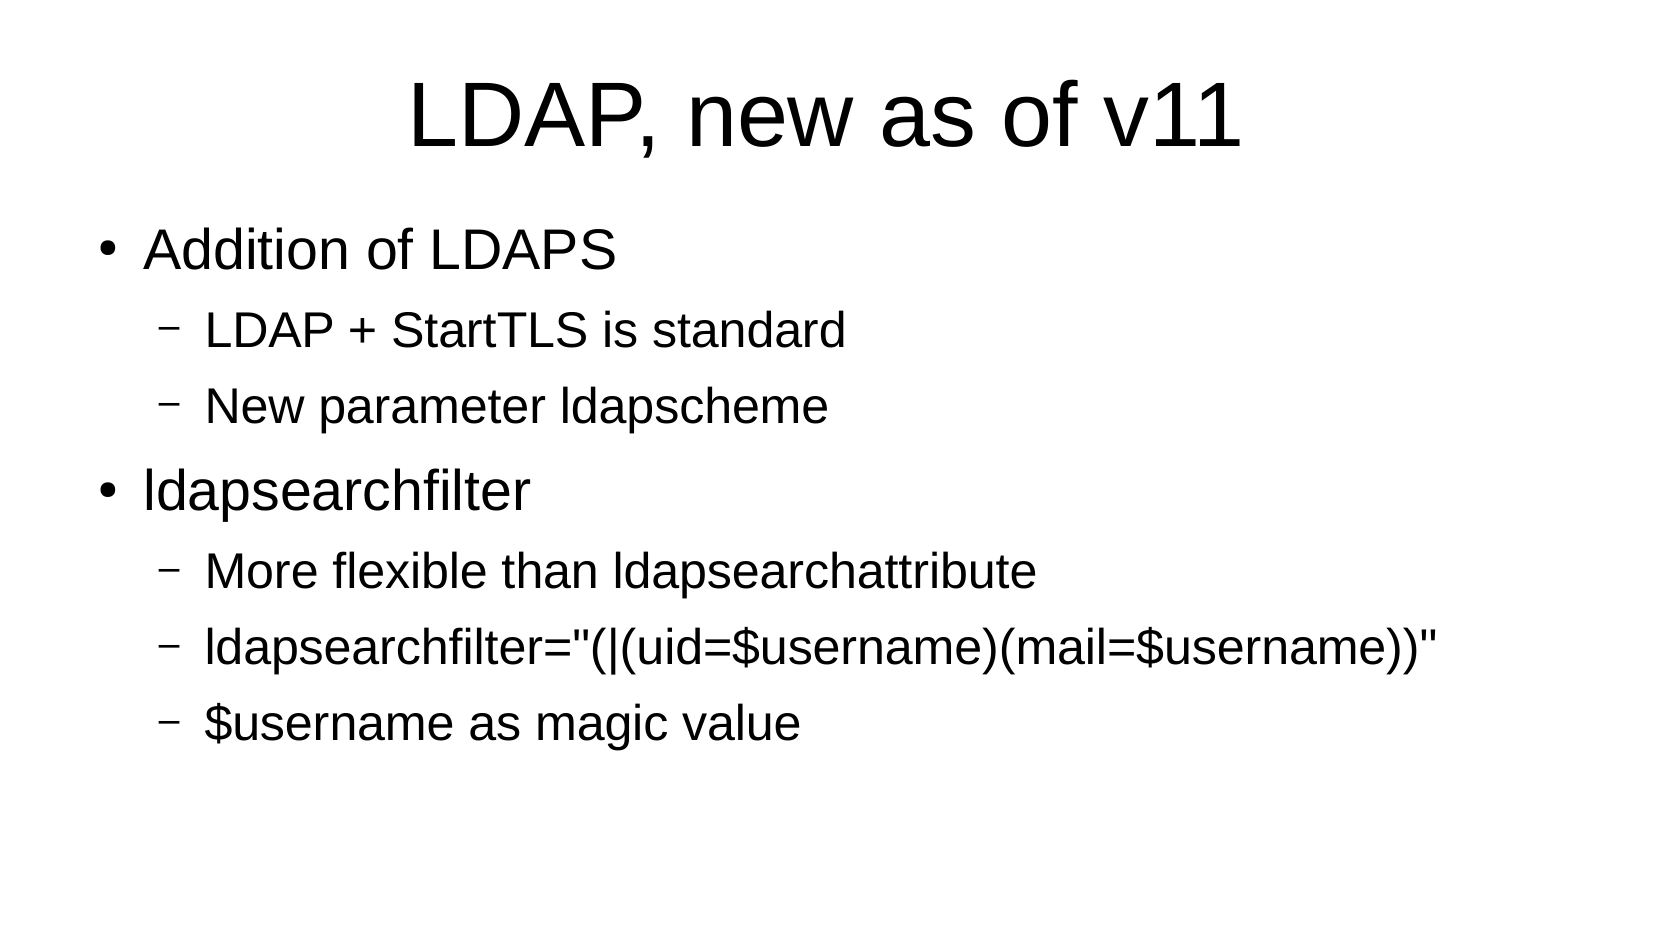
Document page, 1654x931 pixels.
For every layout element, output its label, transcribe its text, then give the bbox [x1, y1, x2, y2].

title LDAP, new as of v11 [82, 37, 1571, 193]
list Addition of LDAPS LDAP + StartTLS is standard New parameter ldapscheme ldapsearchfilter More flexible than ldapsearchattribute ldapsearchfilter="(|(uid=$username)(mail=$username))" $username as magic value [82, 217, 1571, 758]
